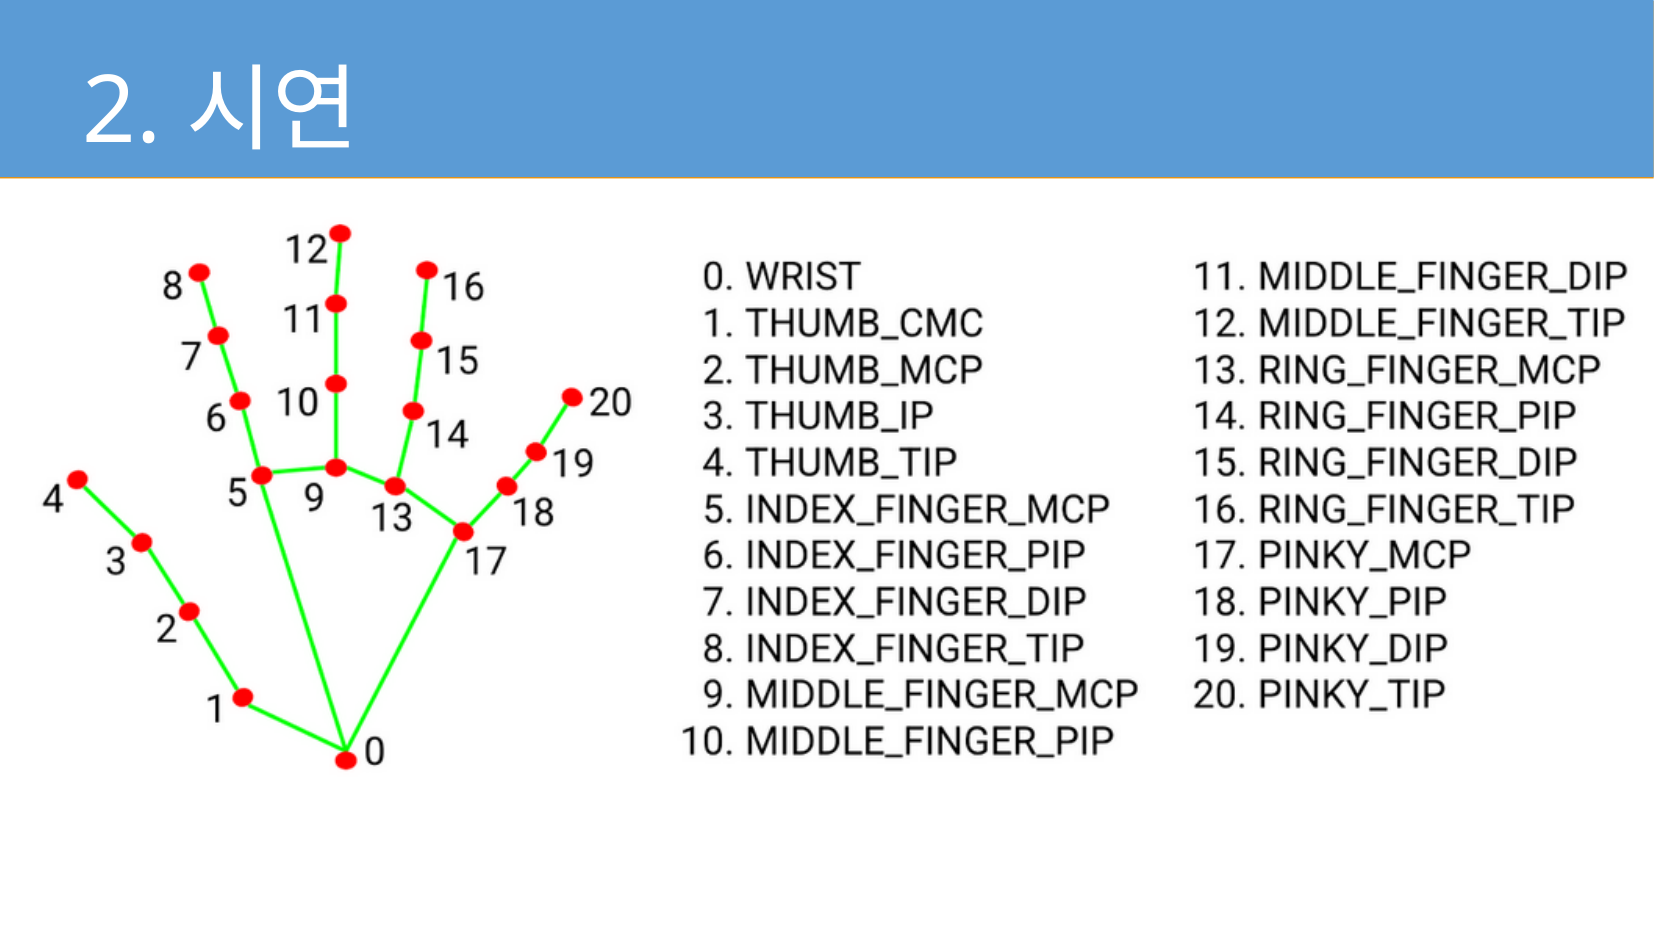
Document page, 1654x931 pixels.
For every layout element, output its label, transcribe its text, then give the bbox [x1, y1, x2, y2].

title 2. 시연 [82, 14, 1571, 171]
picture [28, 212, 1654, 798]
